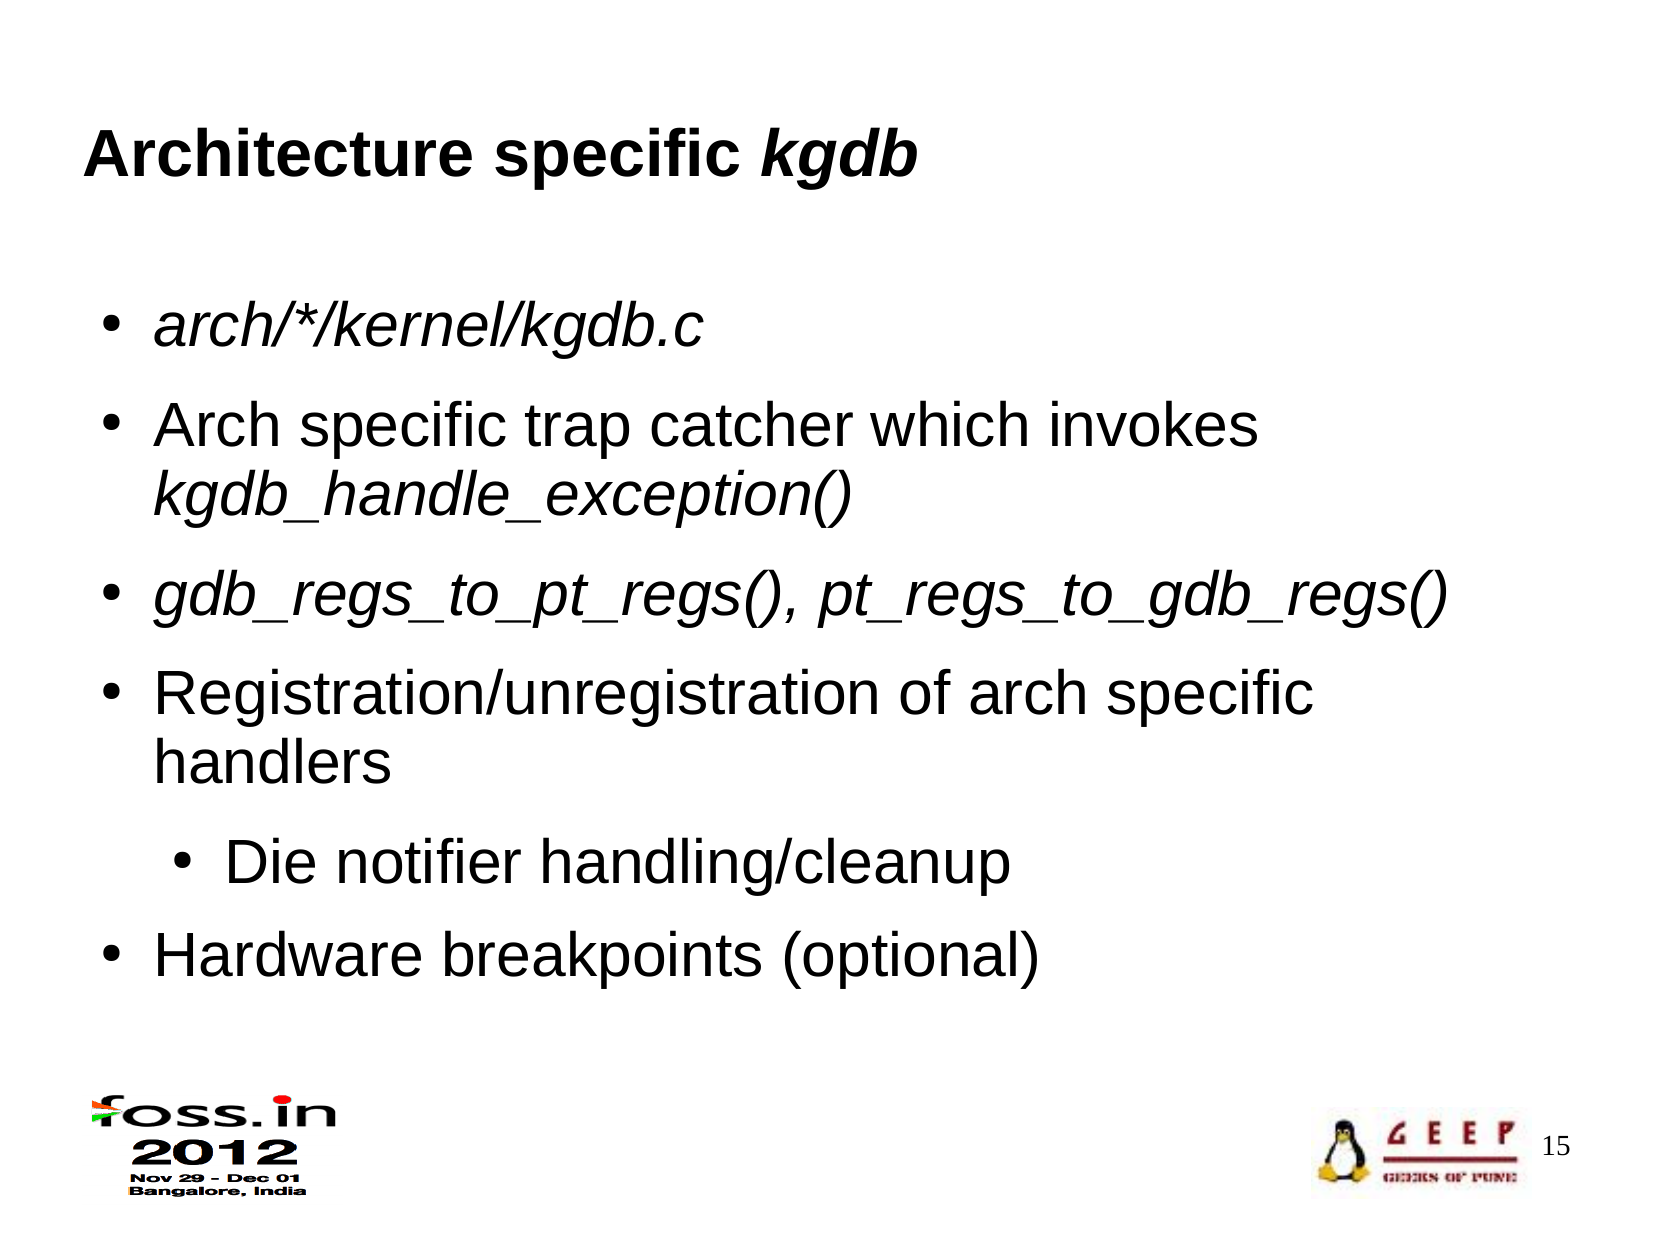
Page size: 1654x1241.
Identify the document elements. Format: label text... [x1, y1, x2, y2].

picture [82, 1086, 343, 1205]
title Architecture specific kgdb [82, 49, 1571, 257]
list arch/*/kernel/kgdb.c Arch specific trap catcher which invokes kgdb_handle_exception() gdb_regs_to_pt_regs(), pt_regs_to_gdb_regs() Registration/unregistration of arch specific handlers Die notifier handling/cleanup Hardware breakpoints (optional) [82, 290, 1571, 1109]
picture [1311, 1107, 1532, 1199]
